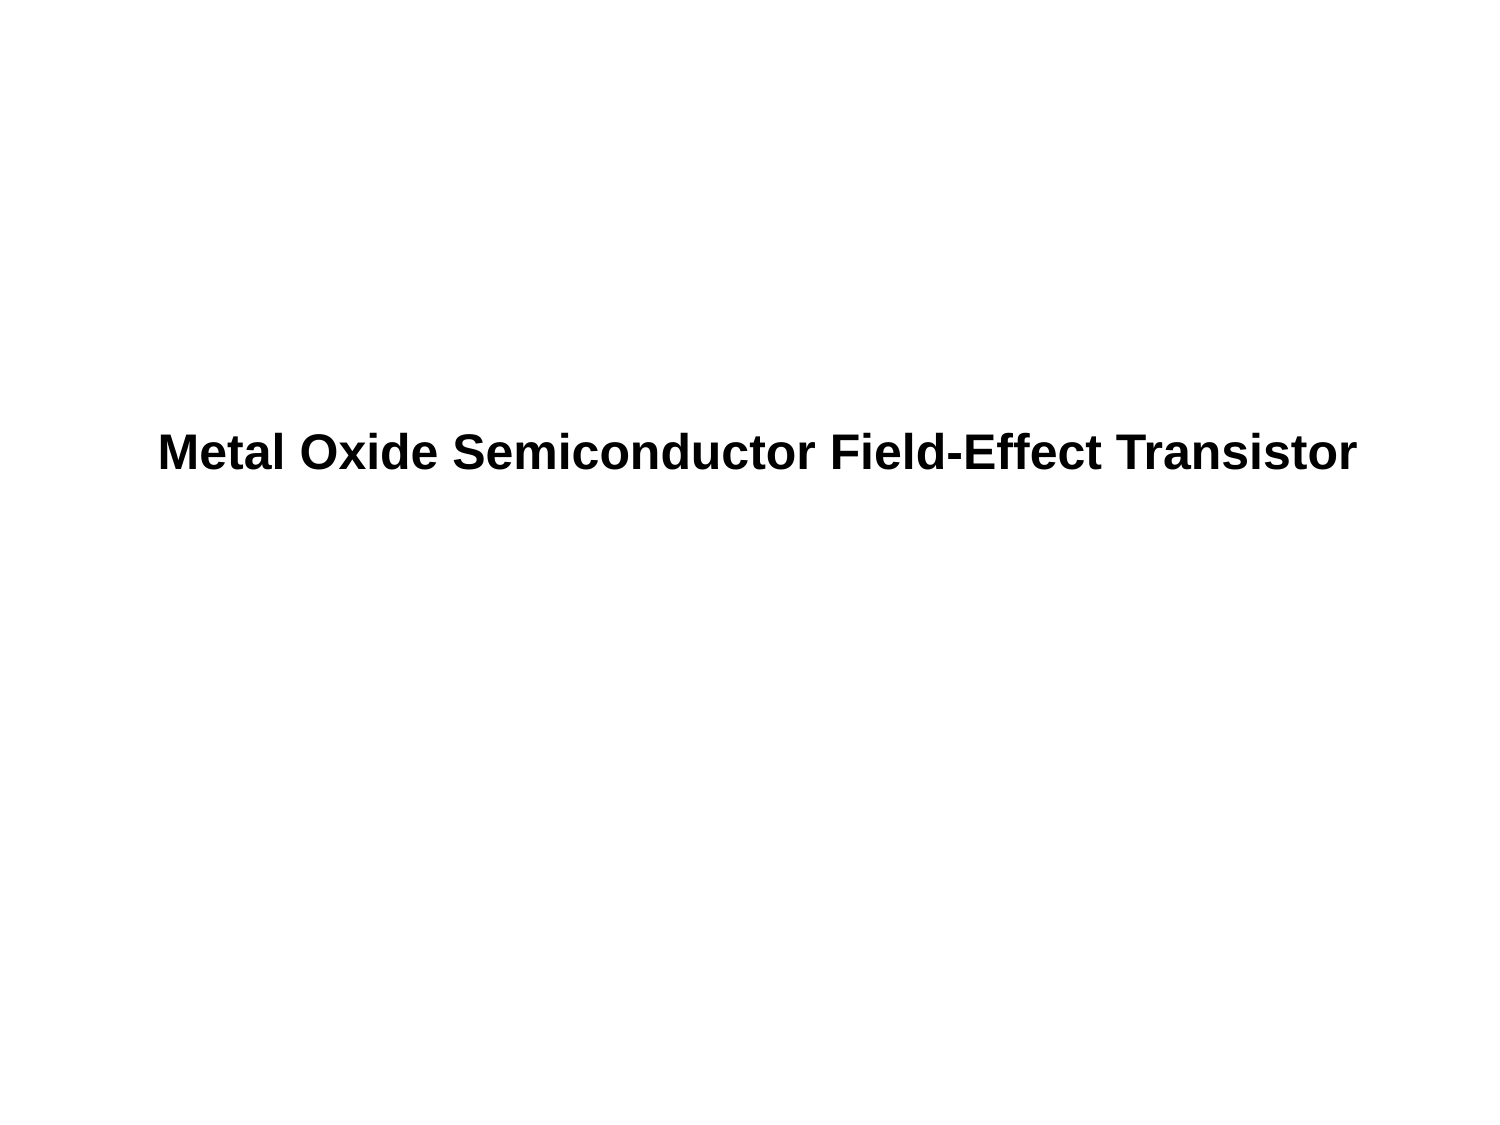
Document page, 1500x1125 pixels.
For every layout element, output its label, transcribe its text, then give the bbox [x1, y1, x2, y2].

text_box Metal Oxide Semiconductor Field-Effect Transistor [142, 412, 1374, 488]
